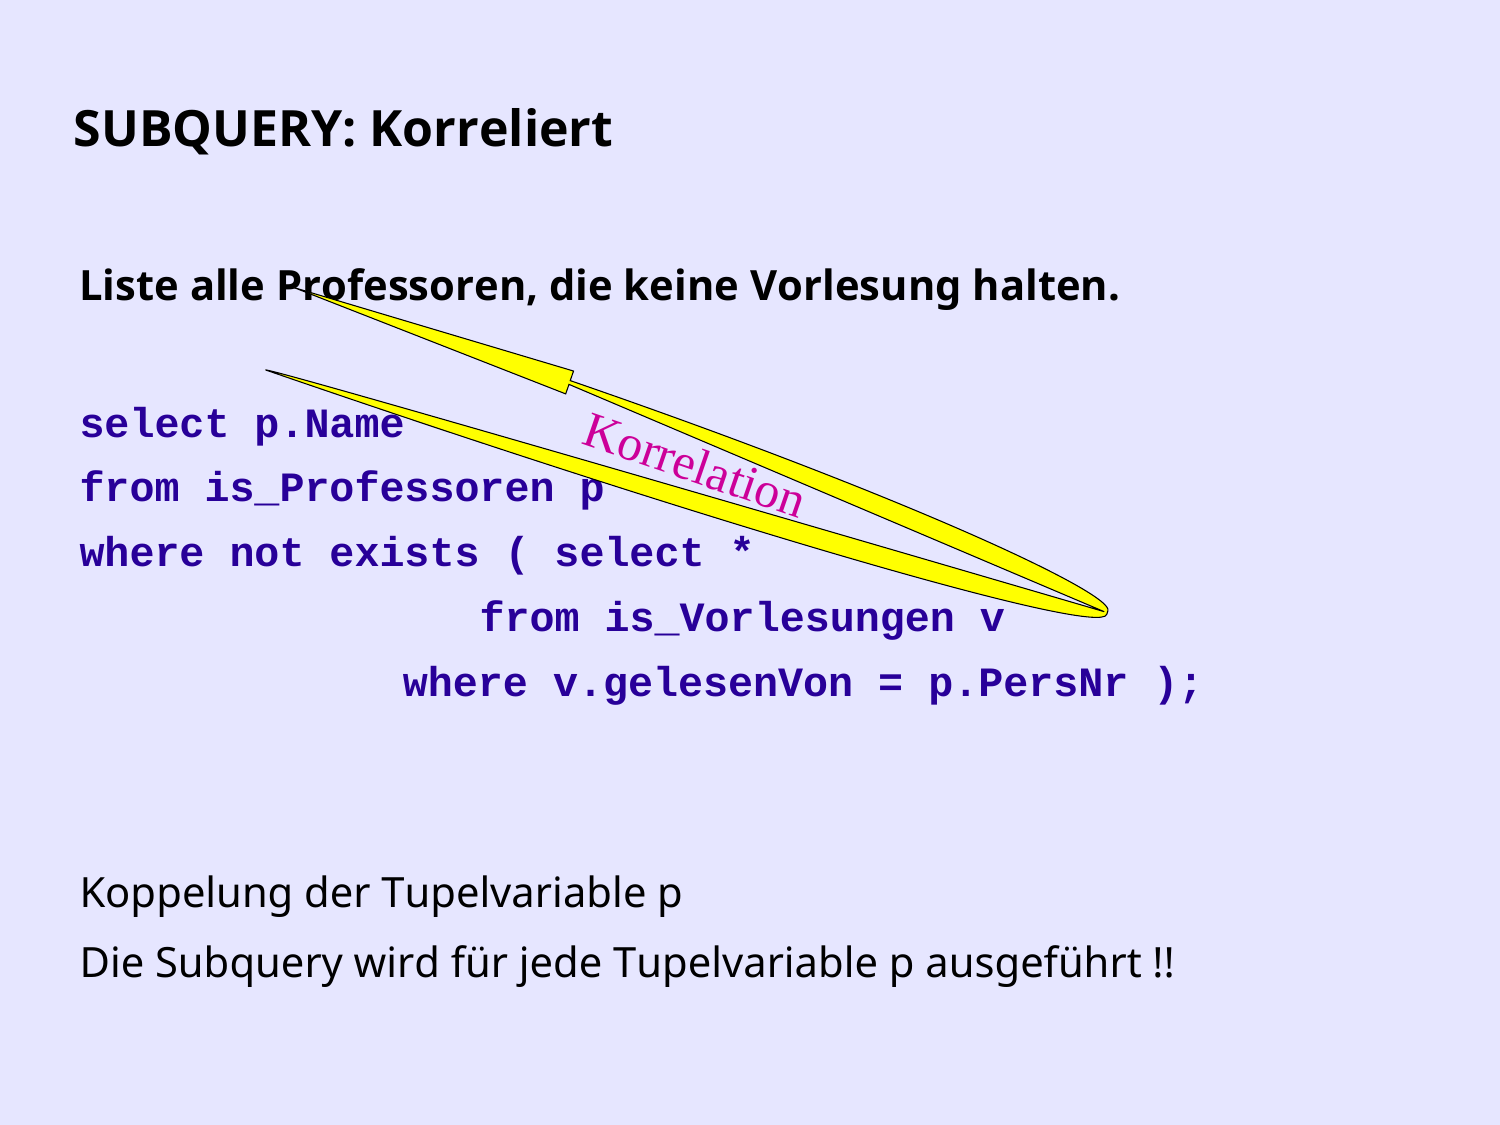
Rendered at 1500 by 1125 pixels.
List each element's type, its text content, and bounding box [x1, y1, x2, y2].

text_box Korrelation [265, 287, 1108, 618]
text_box Liste alle Professoren, die keine Vorlesung halten. select p.Name from is_Professoren p where not exists ( select * from is_Vorlesungen v where v.gelesenVon = p.PersNr ); Koppelung der Tupelvariable p Die Subquery wird für jede Tupelvariable p ausgeführt !! [64, 265, 1305, 1063]
title SUBQUERY: Korreliert [59, 49, 1182, 238]
